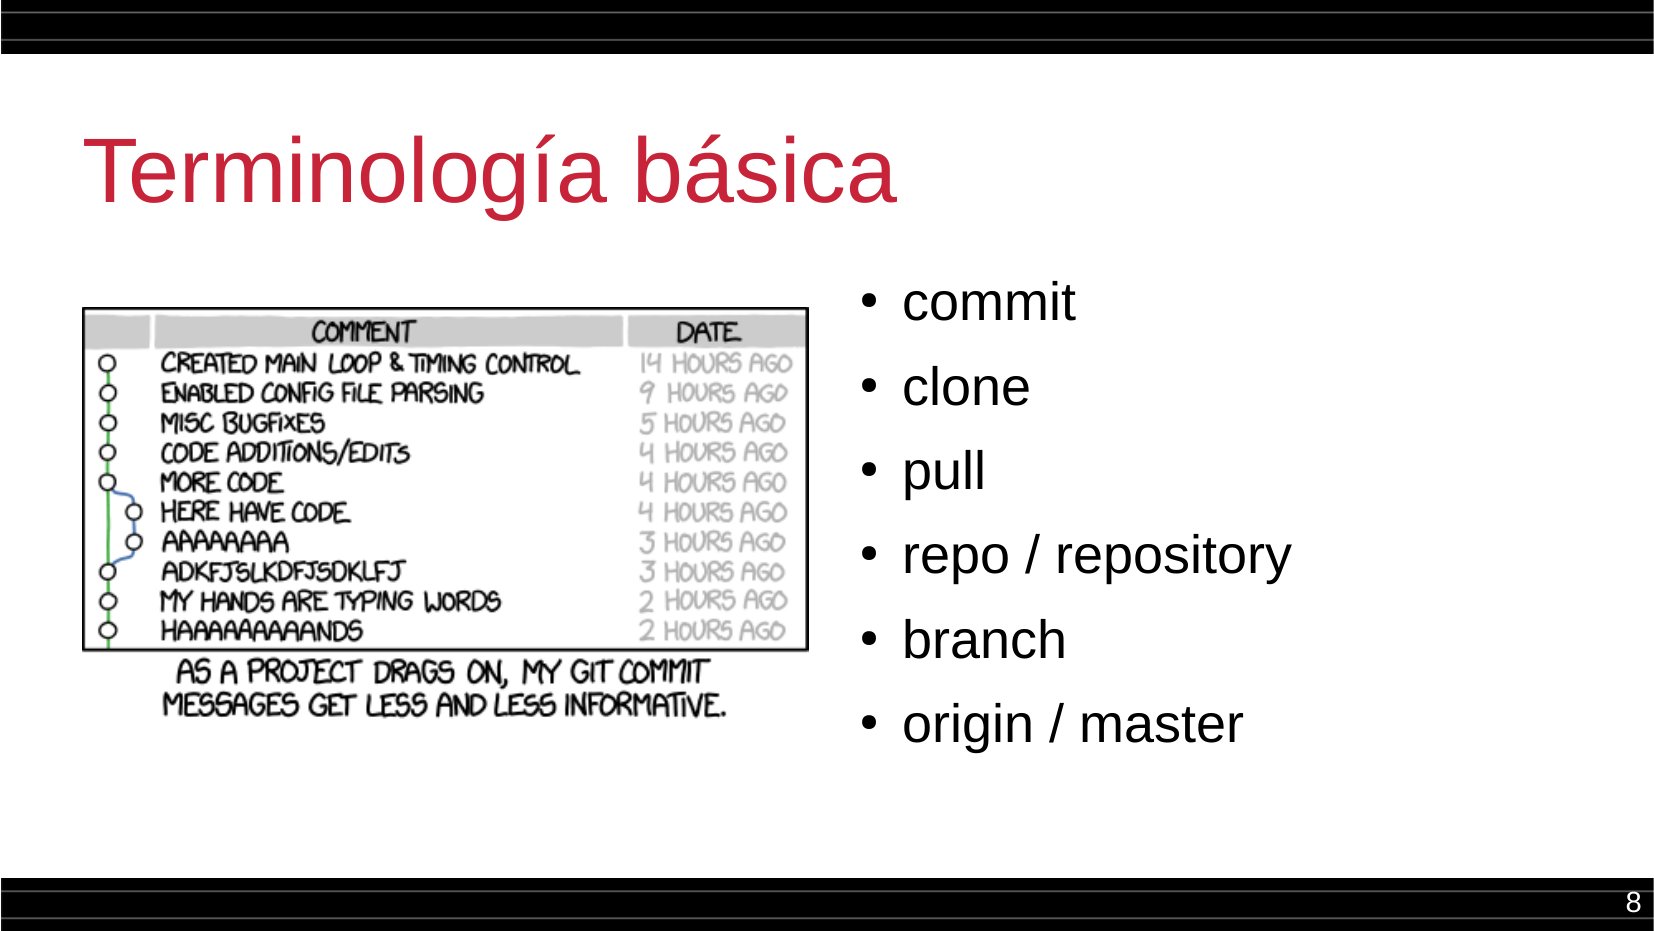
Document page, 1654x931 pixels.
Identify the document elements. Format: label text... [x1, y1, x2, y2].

list commit clone pull repo / repository branch origin / master [845, 271, 1572, 758]
picture [82, 307, 809, 722]
picture [1, 0, 1654, 54]
title Terminología básica [82, 92, 1571, 249]
picture [1, 878, 1654, 931]
